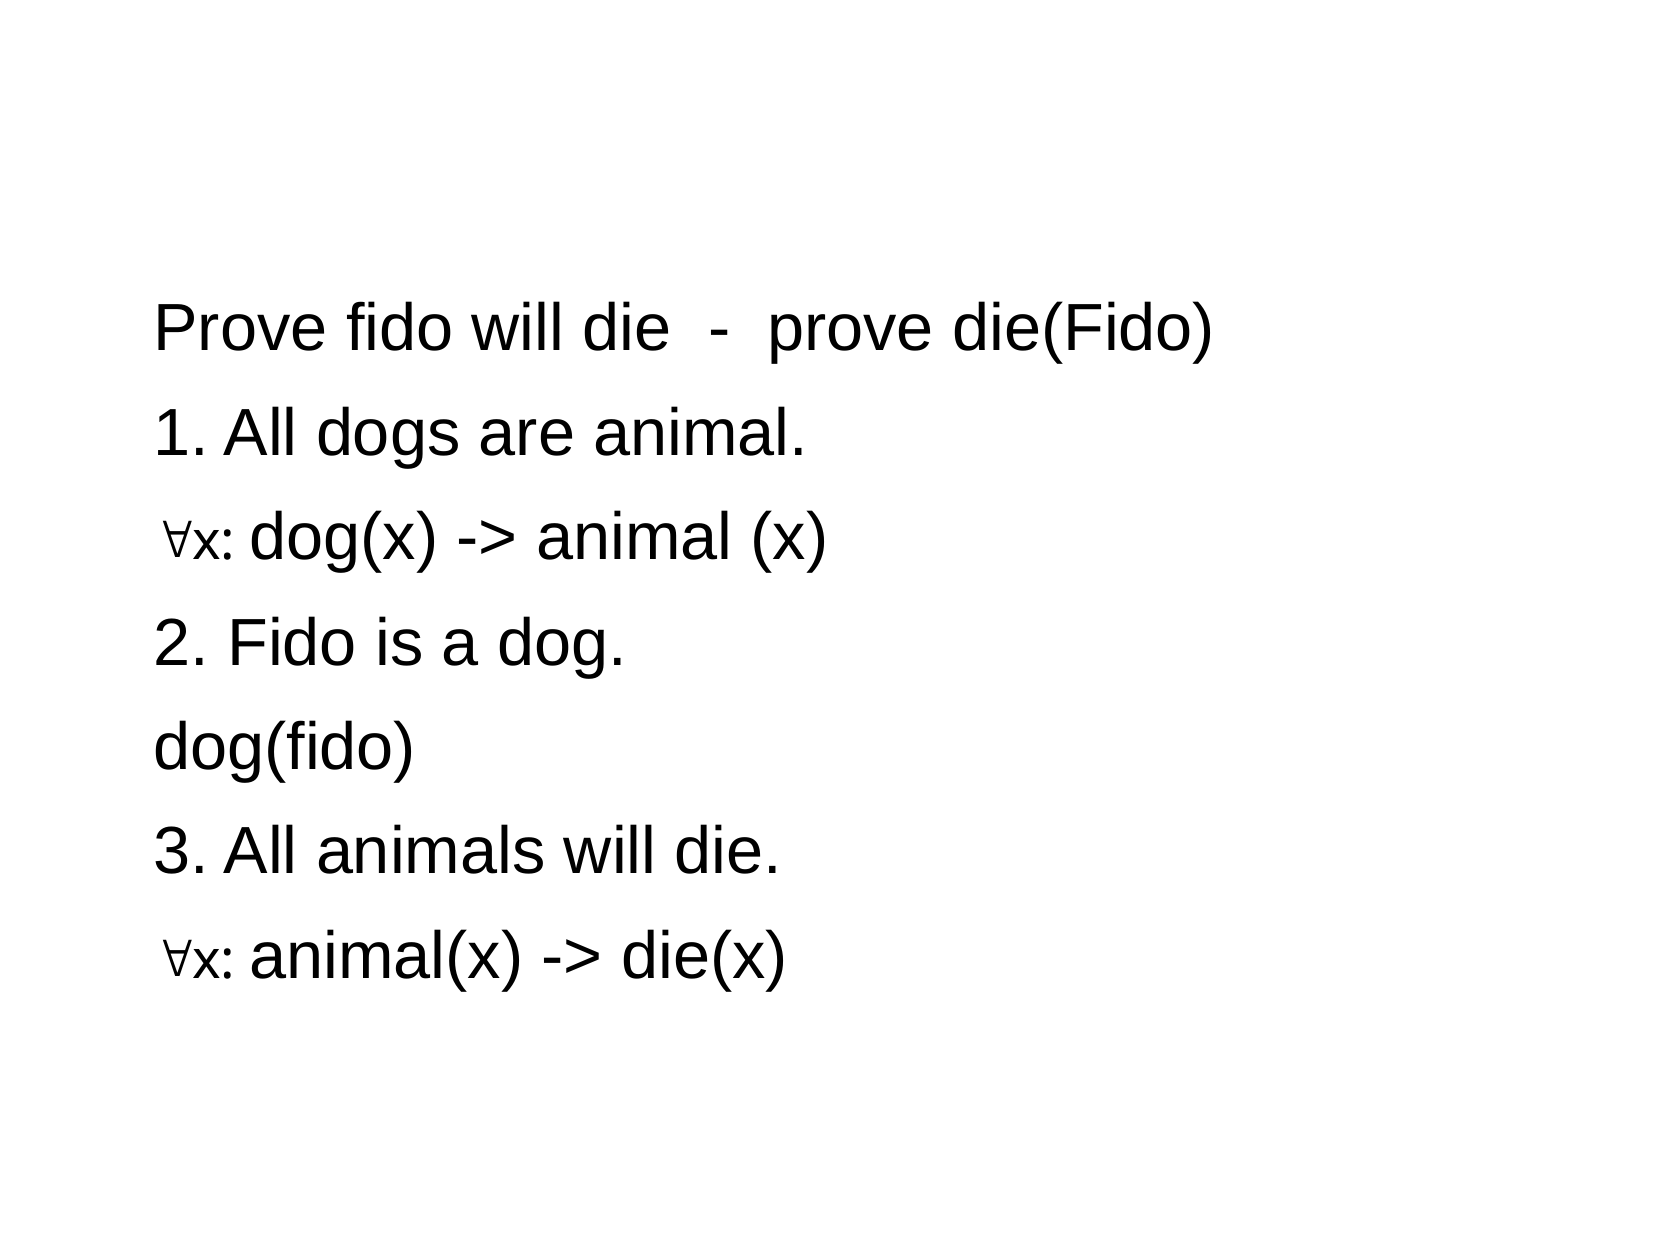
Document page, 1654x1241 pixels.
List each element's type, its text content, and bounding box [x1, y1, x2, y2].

list Prove fido will die - prove die(Fido) 1. All dogs are animal. x: dog(x) -> animal (x) 2. Fido is a dog. dog(fido) 3. All animals will die. x: animal(x) -> die(x) [82, 290, 1571, 1010]
